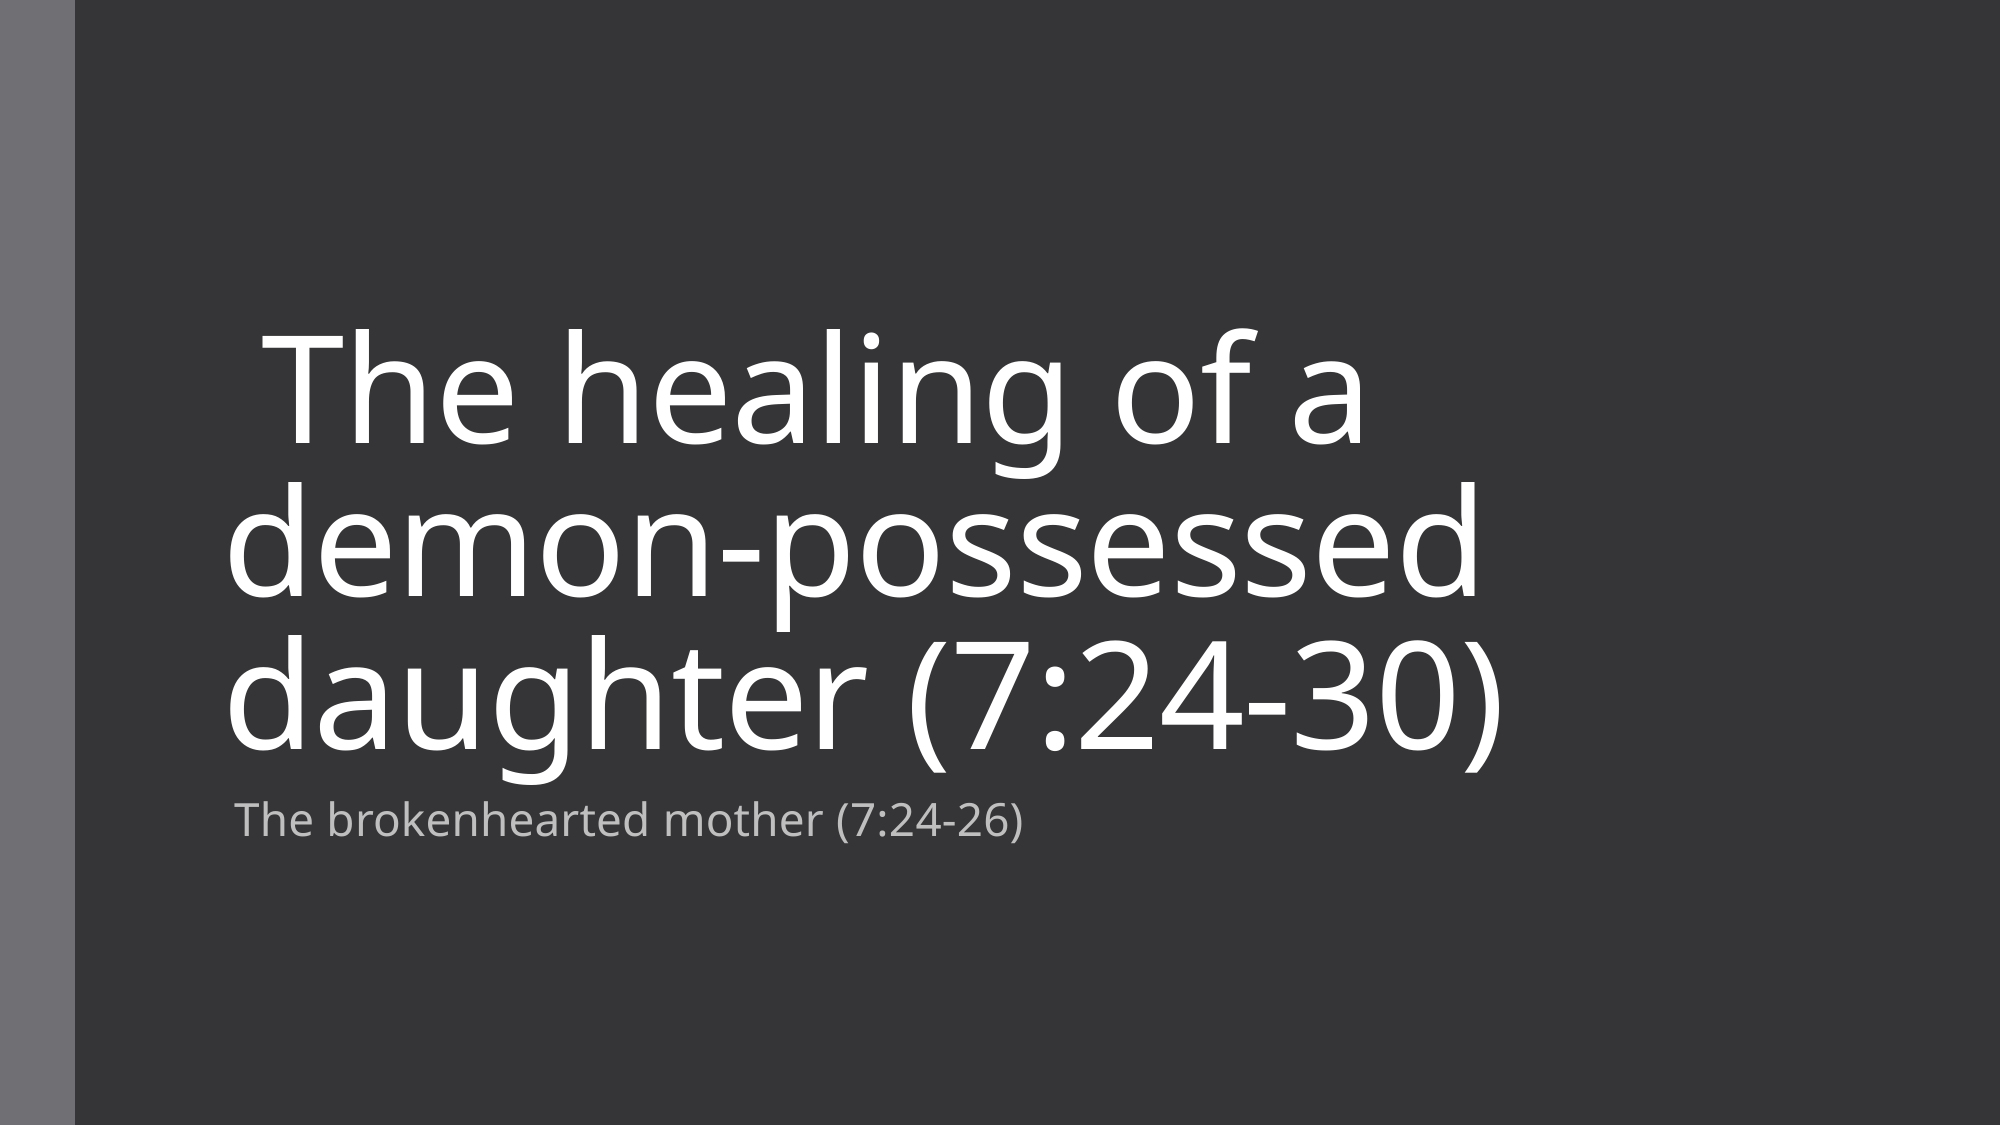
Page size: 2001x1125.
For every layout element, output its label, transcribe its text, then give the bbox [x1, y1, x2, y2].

subtitle The brokenhearted mother (7:24-26) [206, 787, 1752, 1066]
title The healing of a demon-possessed daughter (7:24-30) [206, 124, 1752, 787]
